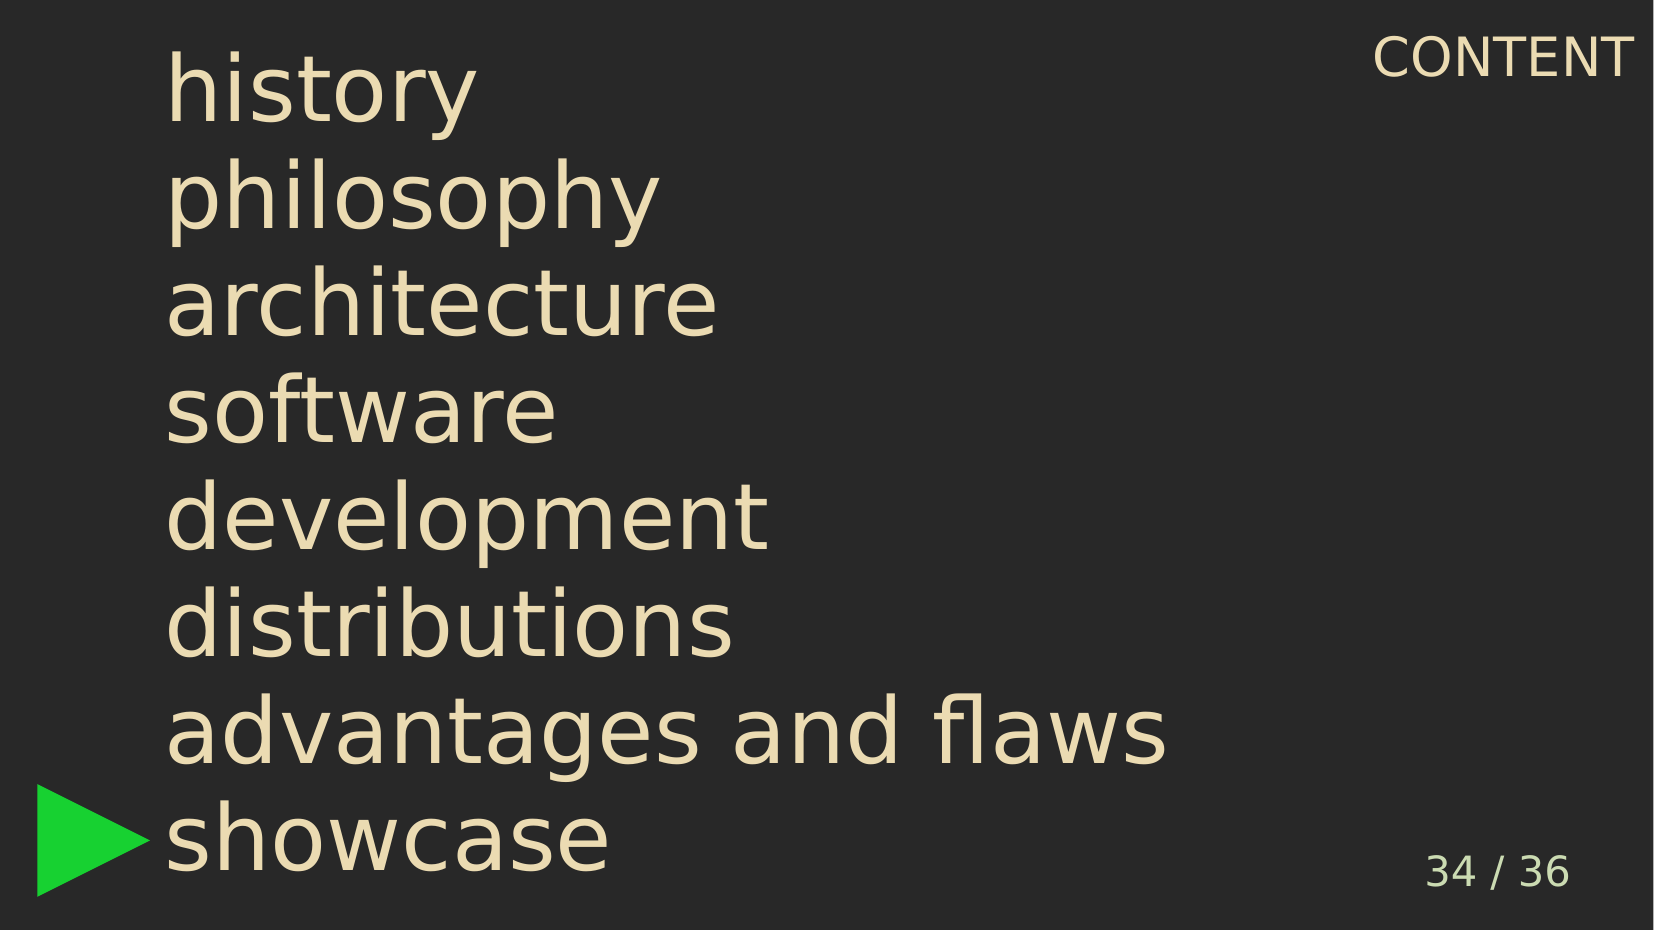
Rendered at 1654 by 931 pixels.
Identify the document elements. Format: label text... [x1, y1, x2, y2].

text_box history philosophy architecture software development distributions advantages and flaws showcase [150, 29, 1651, 901]
text_box [37, 784, 150, 897]
text_box CONTENT [1200, 18, 1651, 97]
